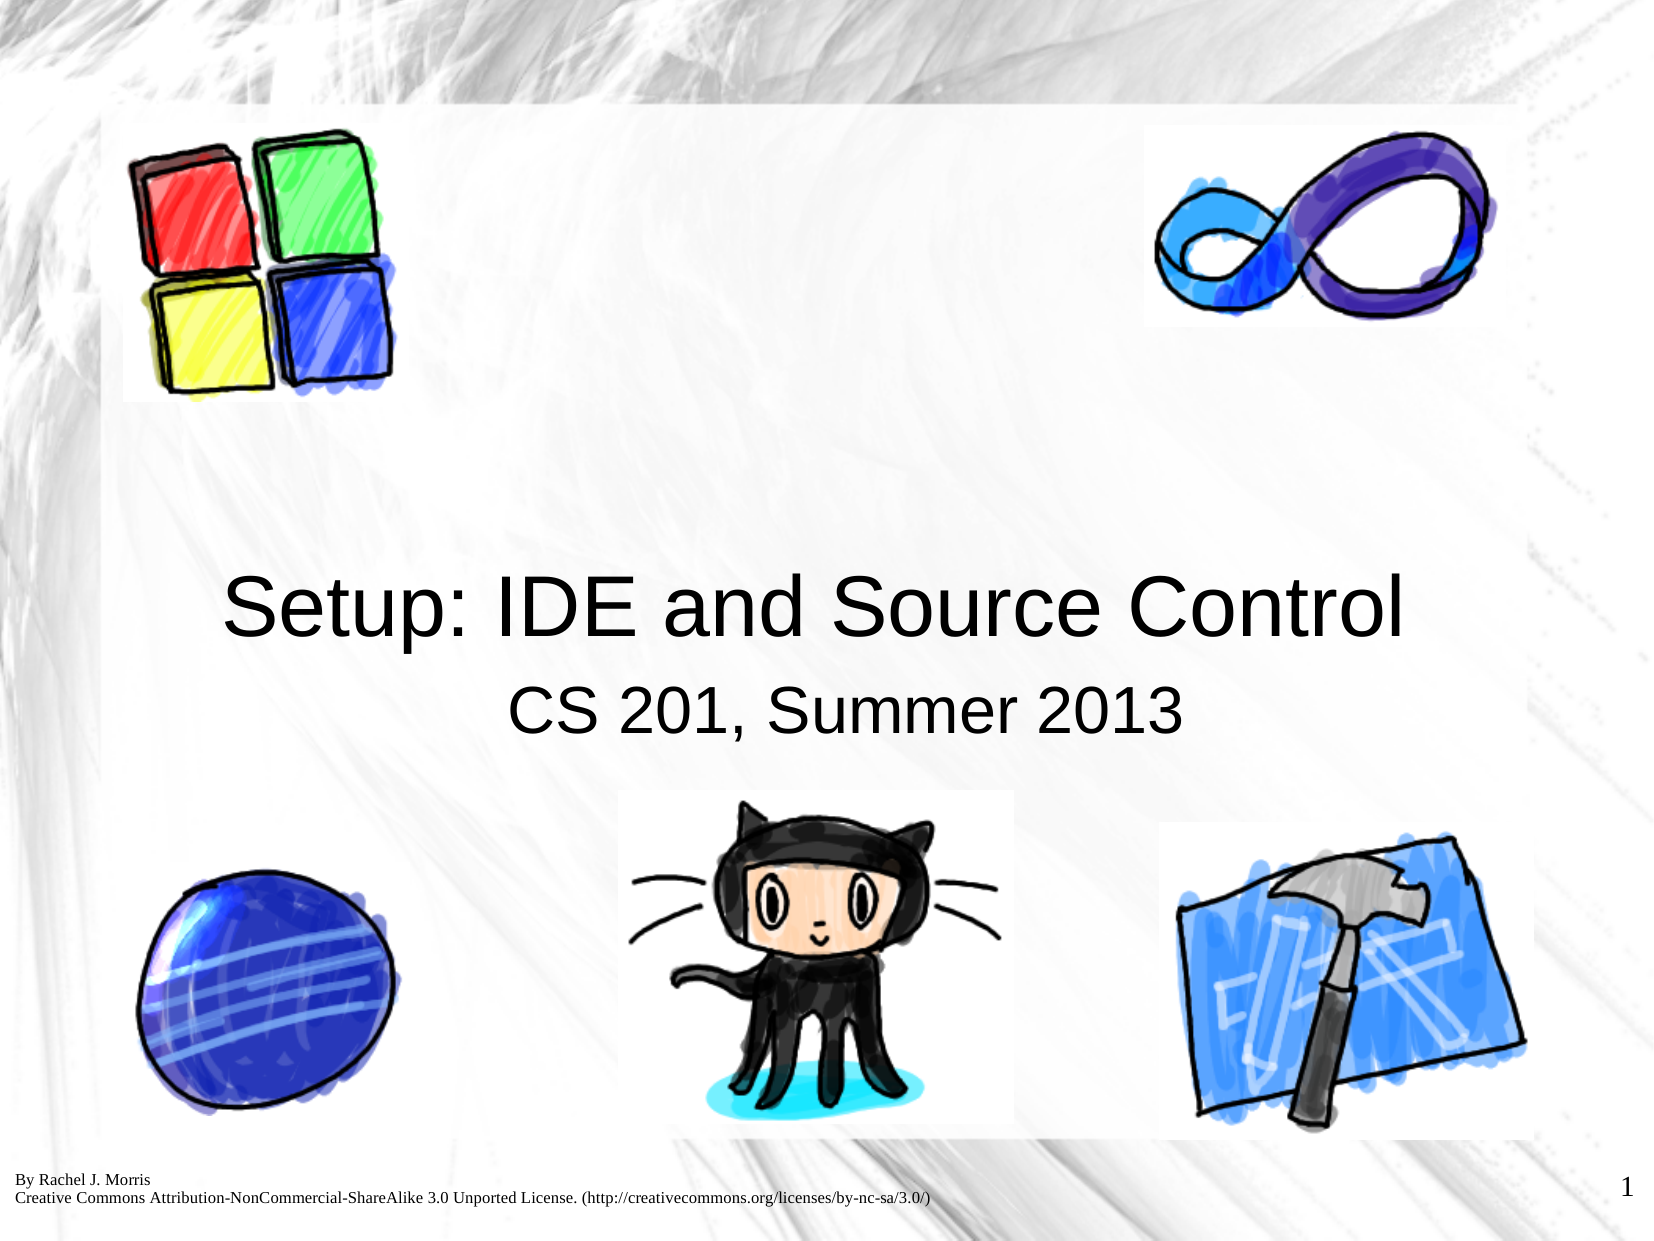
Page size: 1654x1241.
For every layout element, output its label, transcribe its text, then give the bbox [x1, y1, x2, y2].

picture [0, 0, 1654, 1241]
title Setup: IDE and Source Control [120, 522, 1508, 655]
subtitle CS 201, Summer 2013 [120, 655, 1573, 766]
